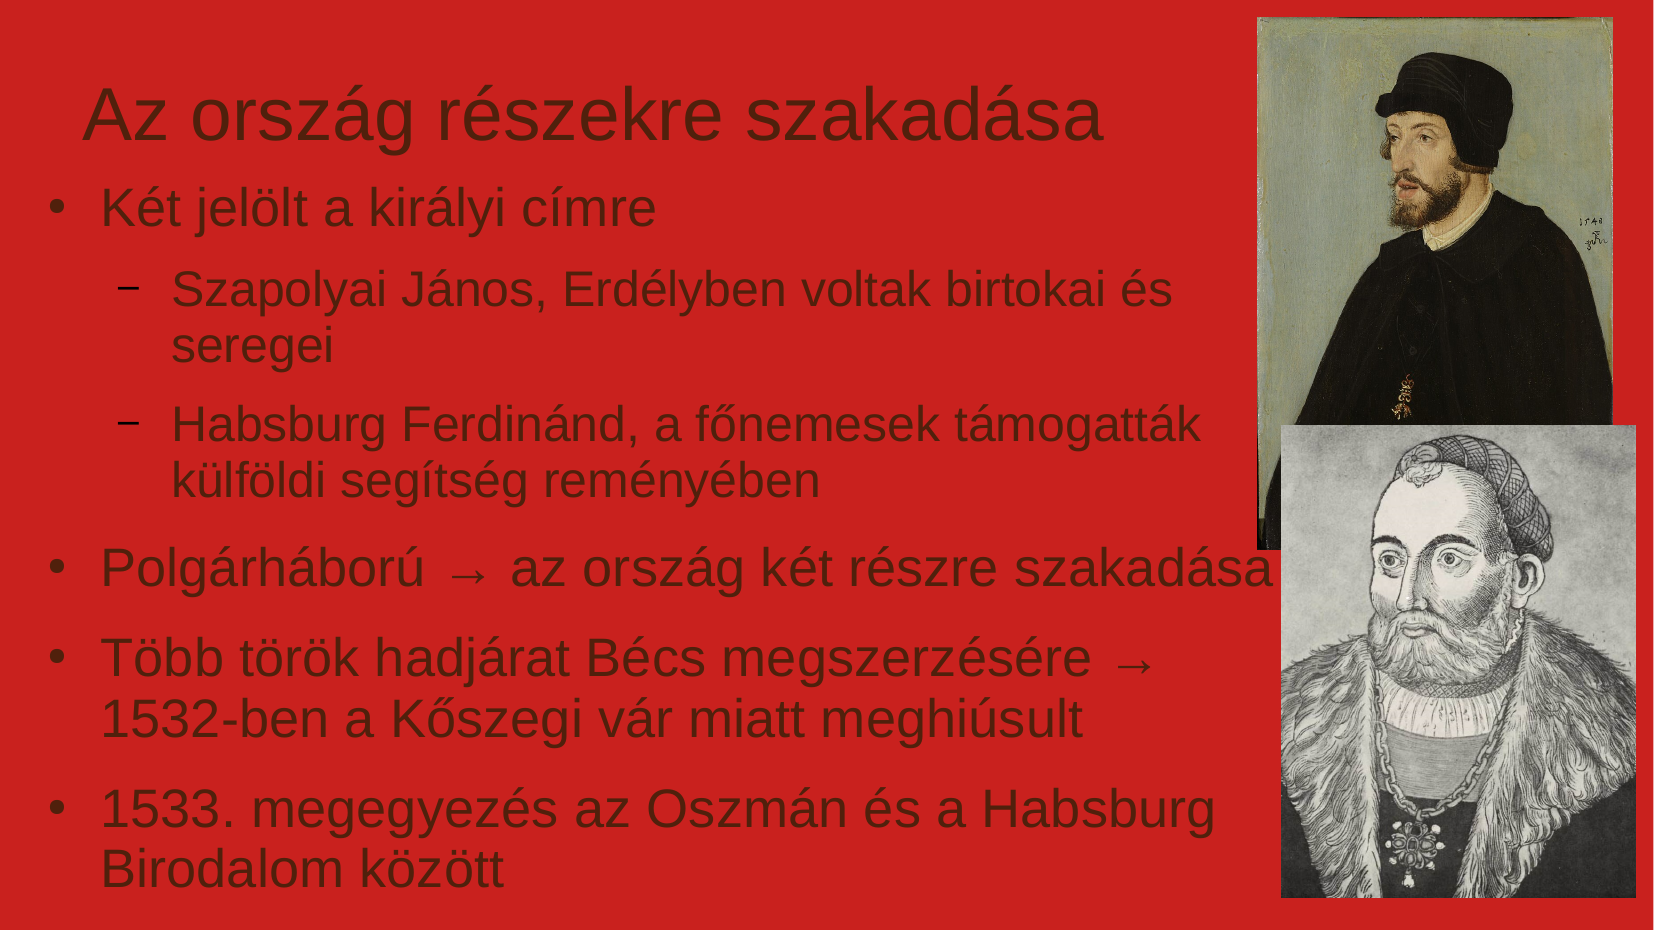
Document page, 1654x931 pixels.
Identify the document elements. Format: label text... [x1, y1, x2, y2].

picture [1257, 17, 1636, 898]
list Két jelölt a királyi címre Szapolyai János, Erdélyben voltak birtokai és seregei Habsburg Ferdinánd, a főnemesek támogatták külföldi segítség reményében Polgárháború → az ország két részre szakadása Több török hadjárat Bécs megszerzésére → 1532-ben a Kőszegi vár miatt meghiúsult 1533. megegyezés az Oszmán és a Habsburg Birodalom között [29, 177, 1282, 931]
title Az ország részekre szakadása [82, 37, 1257, 177]
